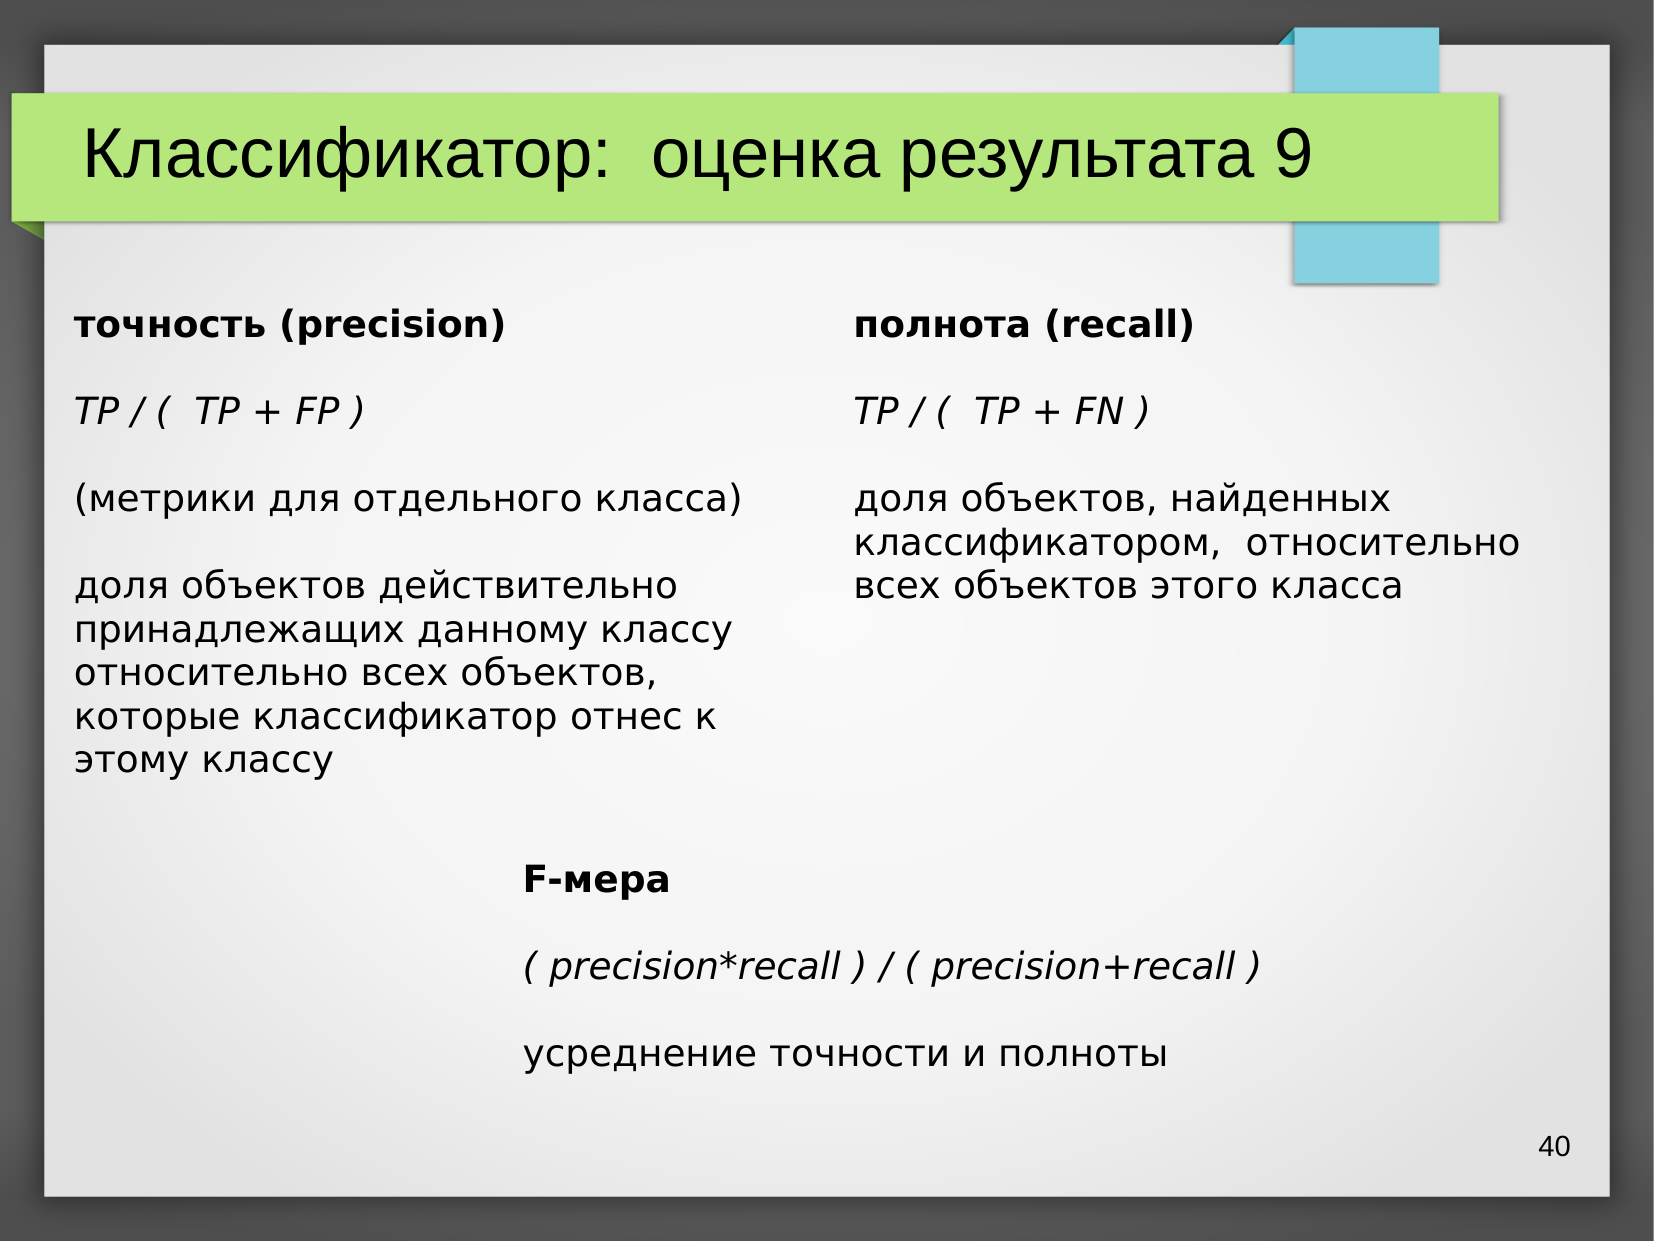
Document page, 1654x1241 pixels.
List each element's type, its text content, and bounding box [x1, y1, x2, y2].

picture [0, 0, 1654, 1241]
title Классификатор: оценка результата 9 [82, 49, 1571, 257]
text_box точность (precision) TP / ( TP + FP ) (метрики для отдельного класса) доля объектов действительно принадлежащих данному классу относительно всех объектов, которые классификатор отнес к этому классу [59, 295, 851, 815]
text_box полнота (recall) TP / ( TP + FN ) доля объектов, найденных классификатором, относительно всех объектов этого класса [851, 295, 1583, 756]
text_box F-мера ( precision*recall ) / ( precision+recall ) усреднение точности и полноты [507, 850, 1382, 1134]
